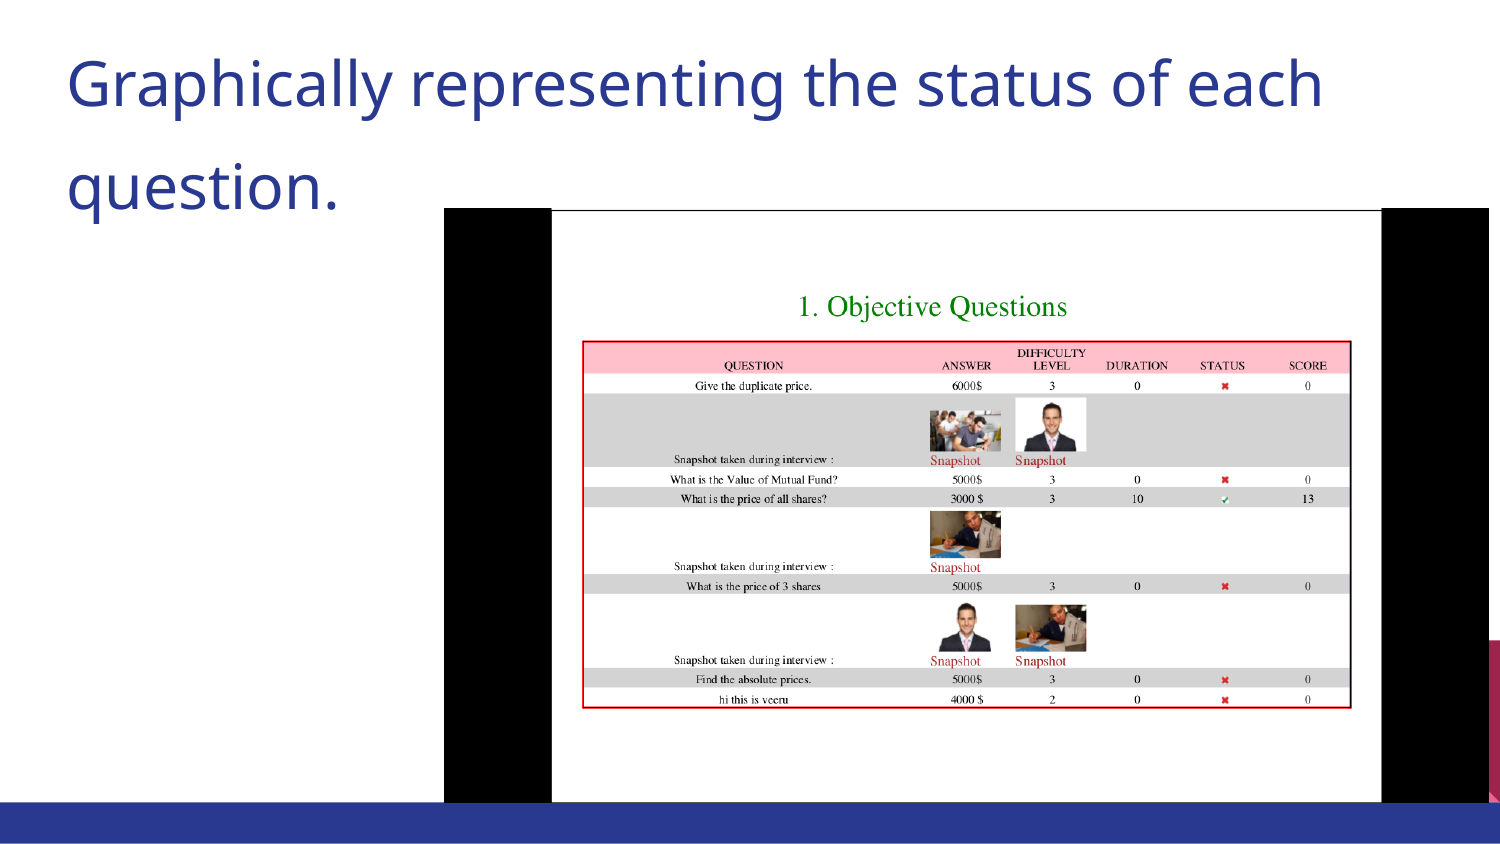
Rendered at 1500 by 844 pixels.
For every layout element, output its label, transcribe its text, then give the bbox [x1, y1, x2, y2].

title Graphically representing the status of each question. [51, 0, 1449, 178]
picture [444, 208, 1489, 803]
